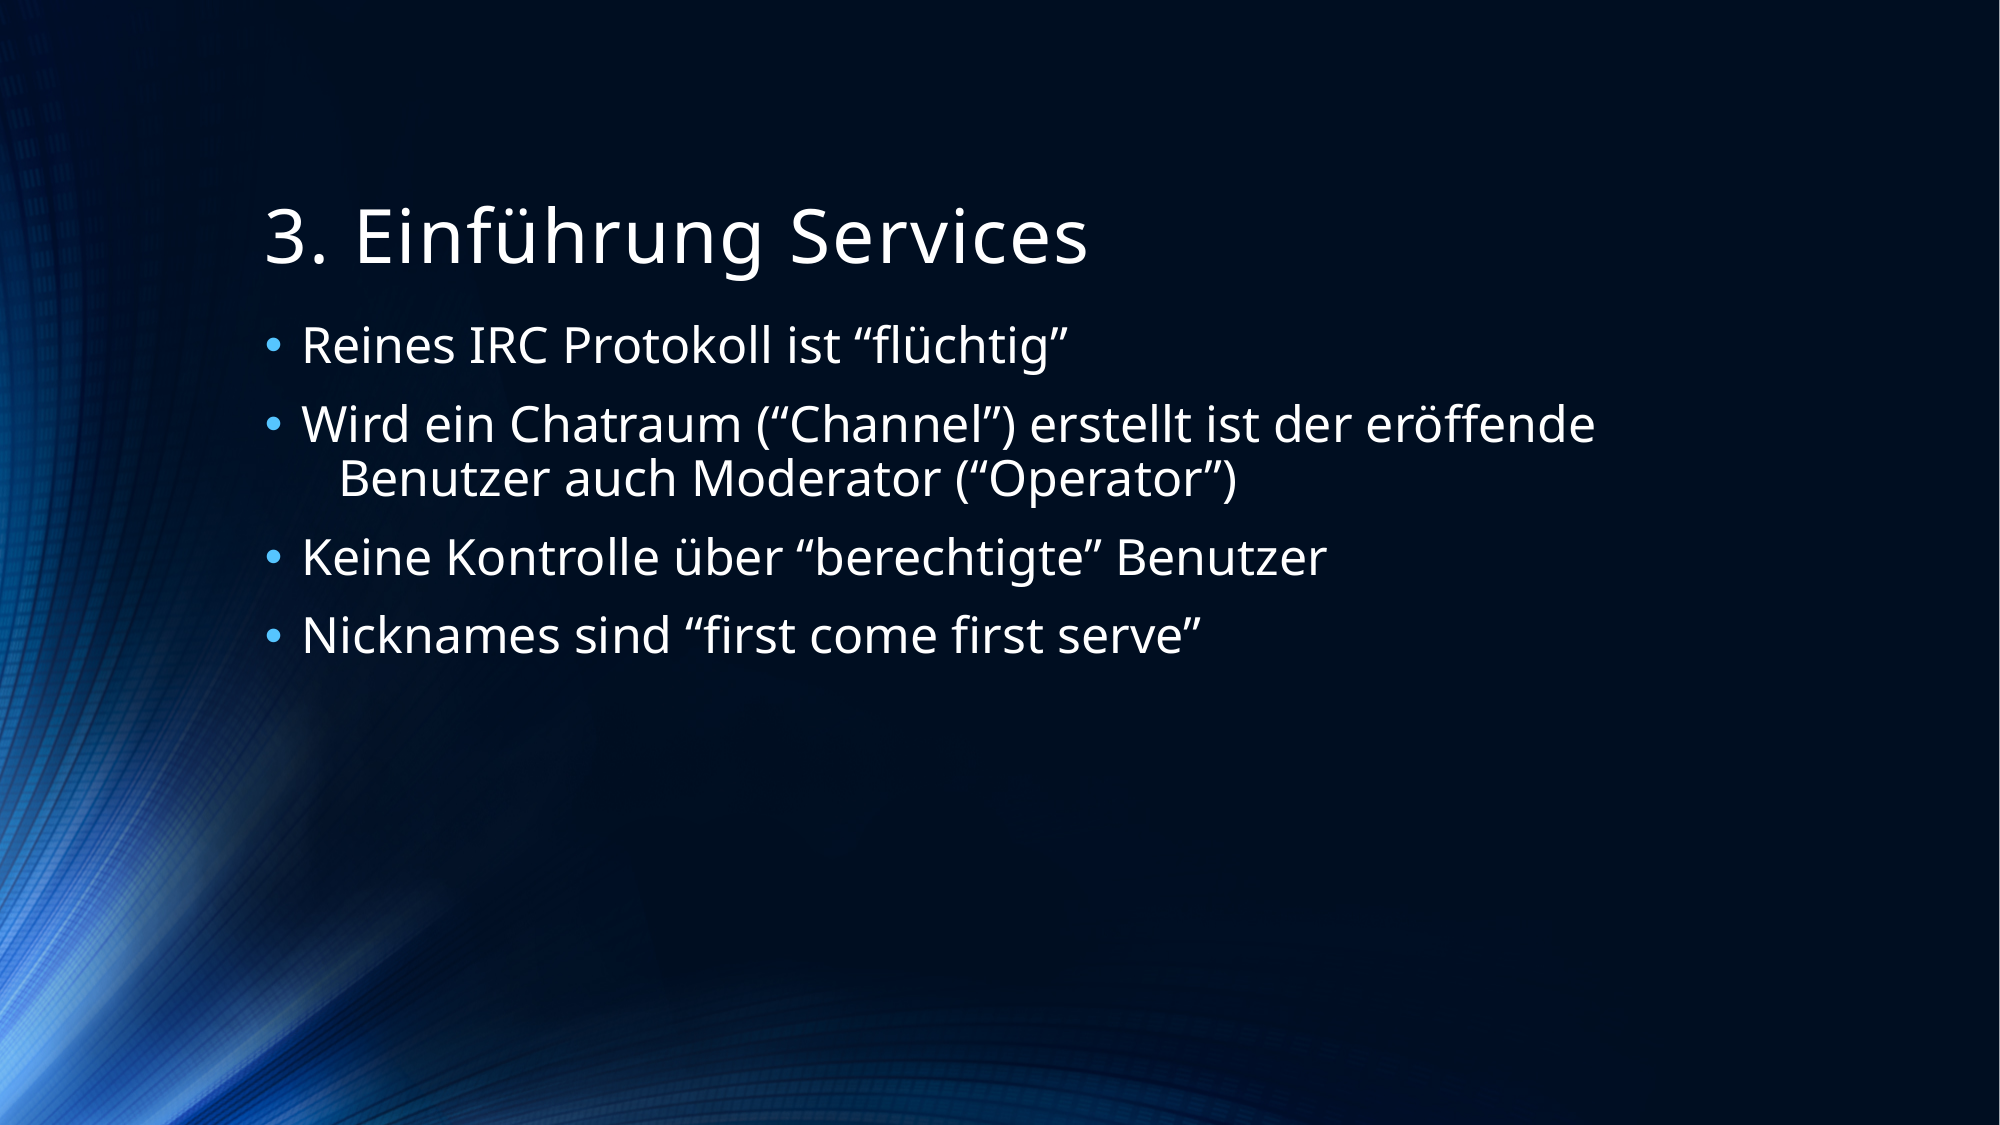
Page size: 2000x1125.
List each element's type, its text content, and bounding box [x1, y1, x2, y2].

list Reines IRC Protokoll ist “flüchtig” Wird ein Chatraum (“Channel”) erstellt ist der eröffende Benutzer auch Moderator (“Operator”) Keine Kontrolle über “berechtigte” Benutzer Nicknames sind “first come first serve” [249, 312, 1749, 988]
title 3. Einführung Services [249, 62, 1750, 288]
picture [0, 0, 2000, 1125]
